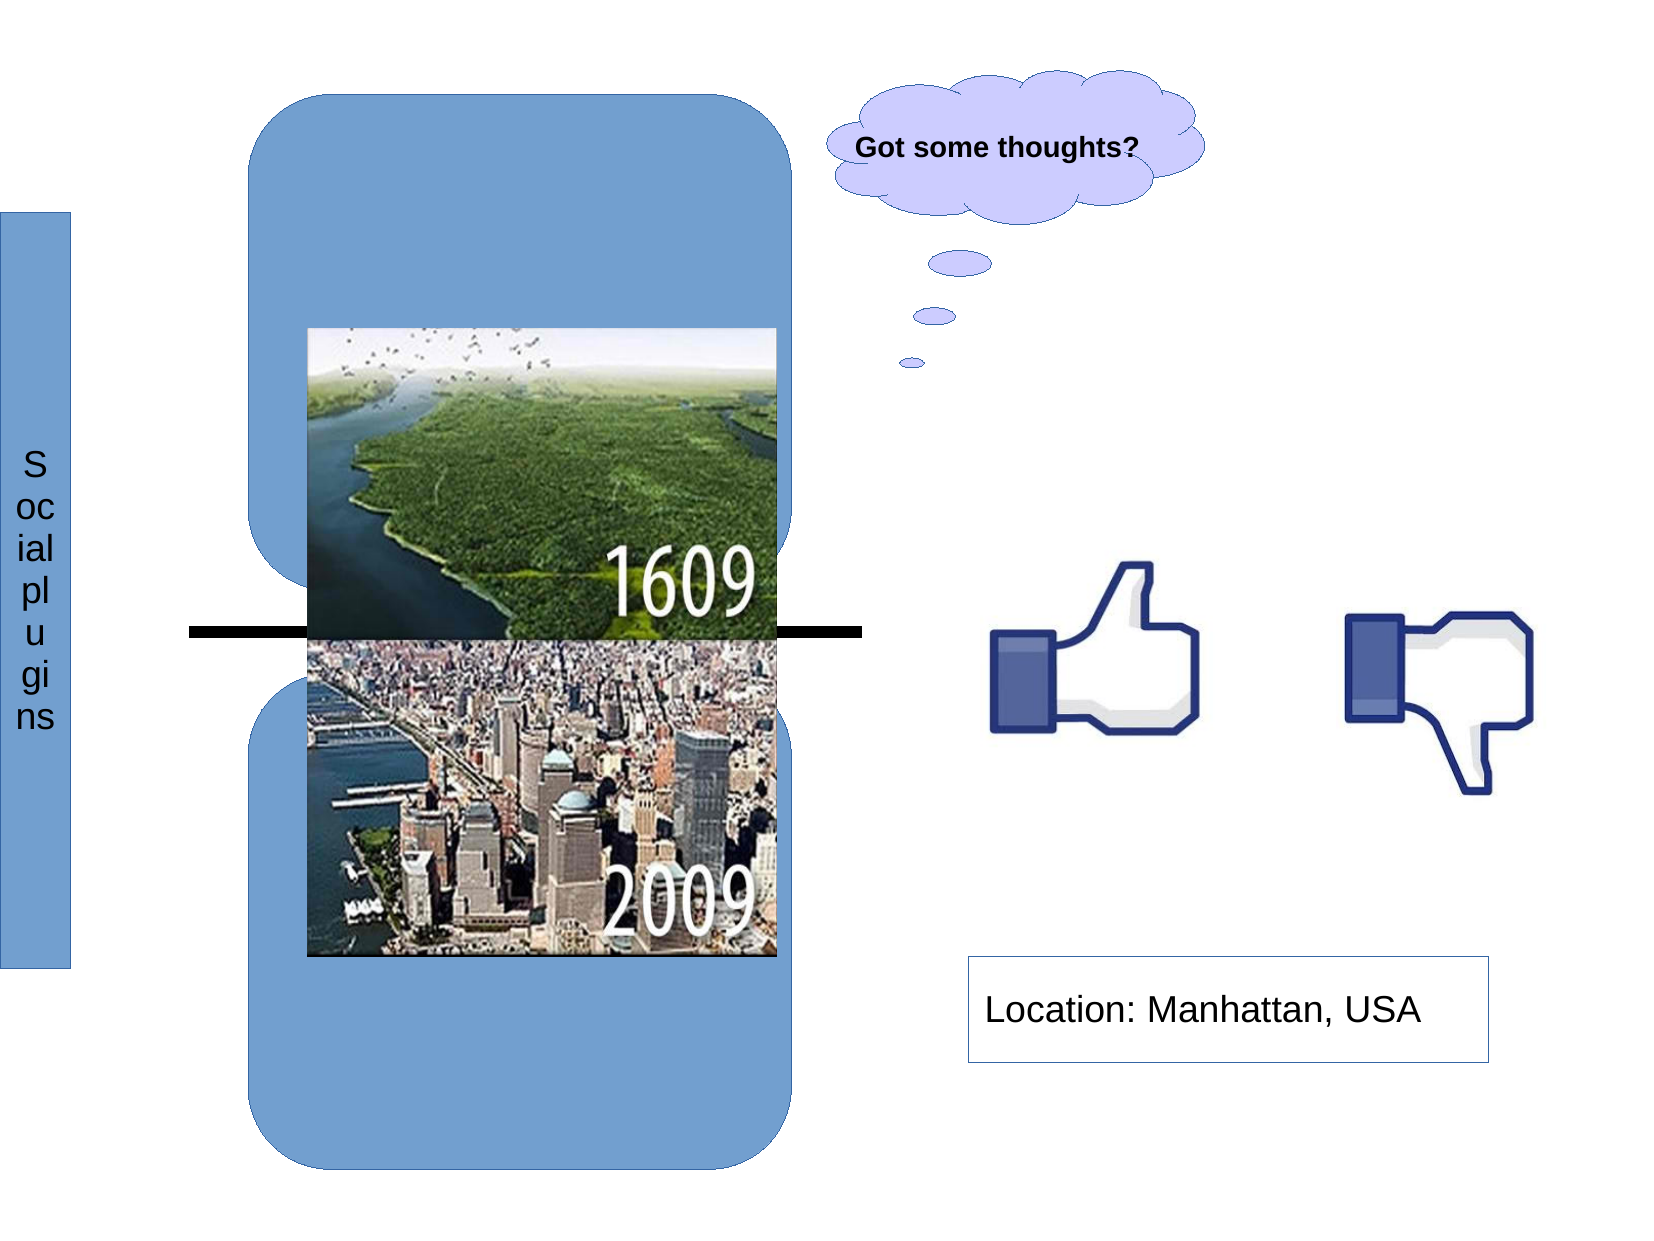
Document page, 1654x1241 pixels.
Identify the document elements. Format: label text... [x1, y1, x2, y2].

picture [307, 328, 777, 957]
text_box Social plugins [0, 212, 71, 969]
picture [980, 534, 1241, 756]
text_box [248, 676, 792, 1170]
text_box Got some thoughts? [913, 307, 956, 325]
picture [1336, 590, 1571, 824]
text_box [248, 94, 792, 588]
text_box Location: Manhattan, USA [968, 956, 1489, 1063]
text_box Got some thoughts? [928, 250, 992, 277]
text_box Got some thoughts? [826, 70, 1205, 225]
